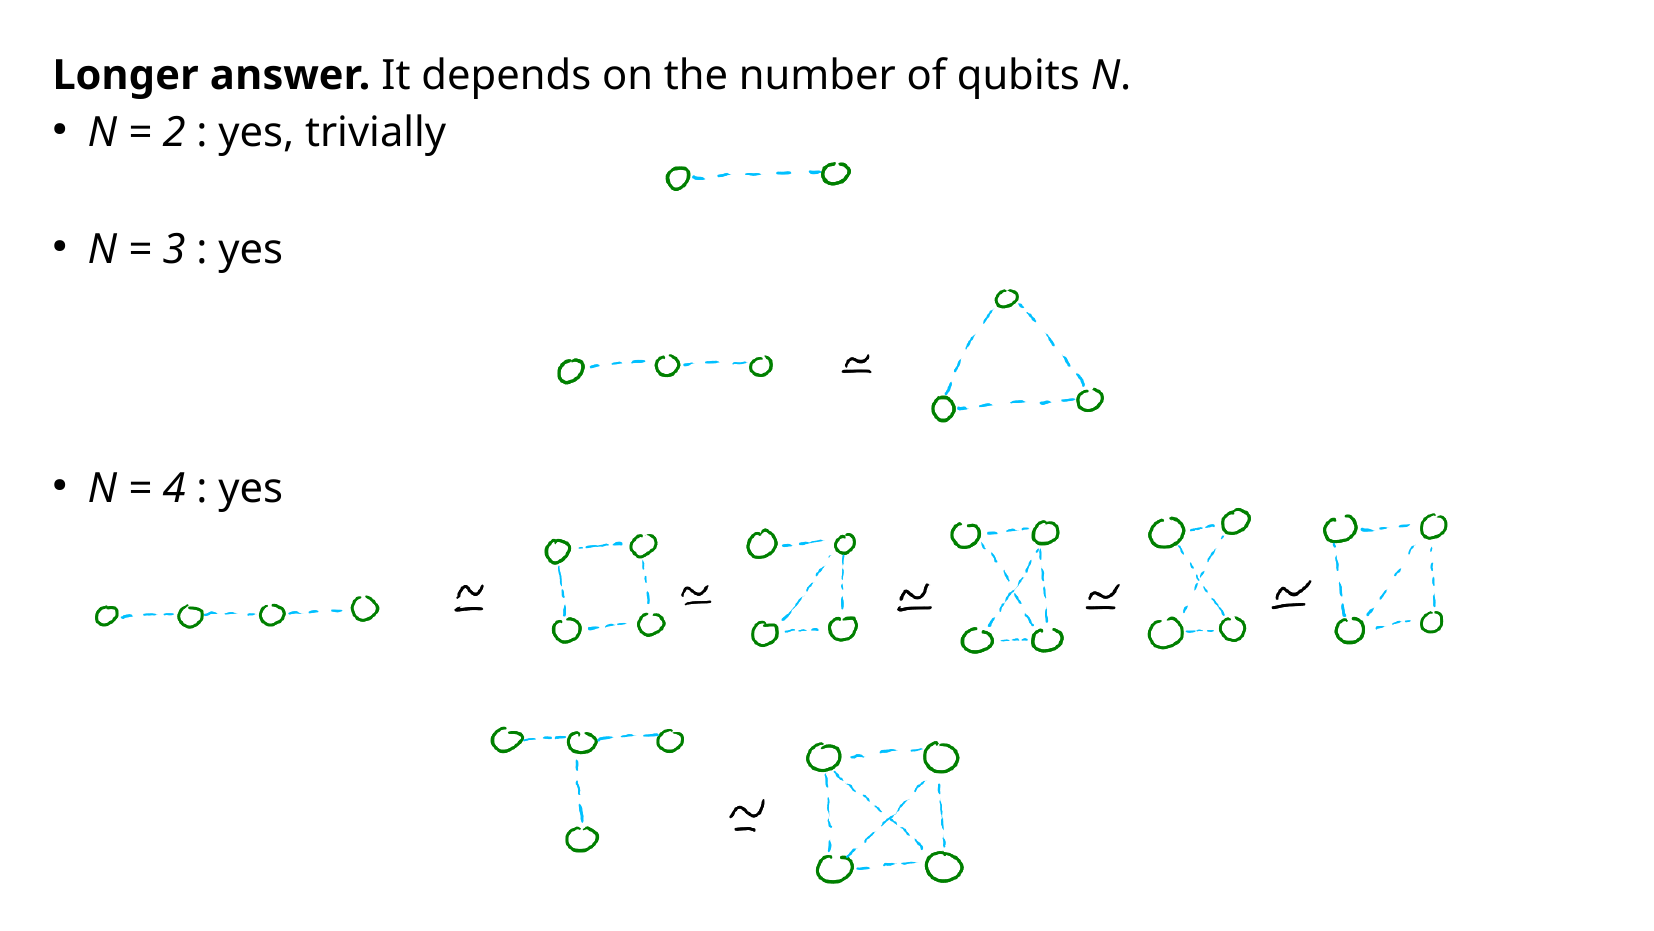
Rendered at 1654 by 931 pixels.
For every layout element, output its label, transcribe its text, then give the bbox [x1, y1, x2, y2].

picture [548, 281, 1126, 442]
picture [75, 487, 1478, 907]
text_box N = 4 : yes [37, 450, 1388, 521]
picture [637, 112, 947, 226]
text_box Longer answer. It depends on the number of qubits N. N = 2 : yes, trivially [37, 37, 1388, 164]
text_box N = 3 : yes [37, 211, 1388, 282]
